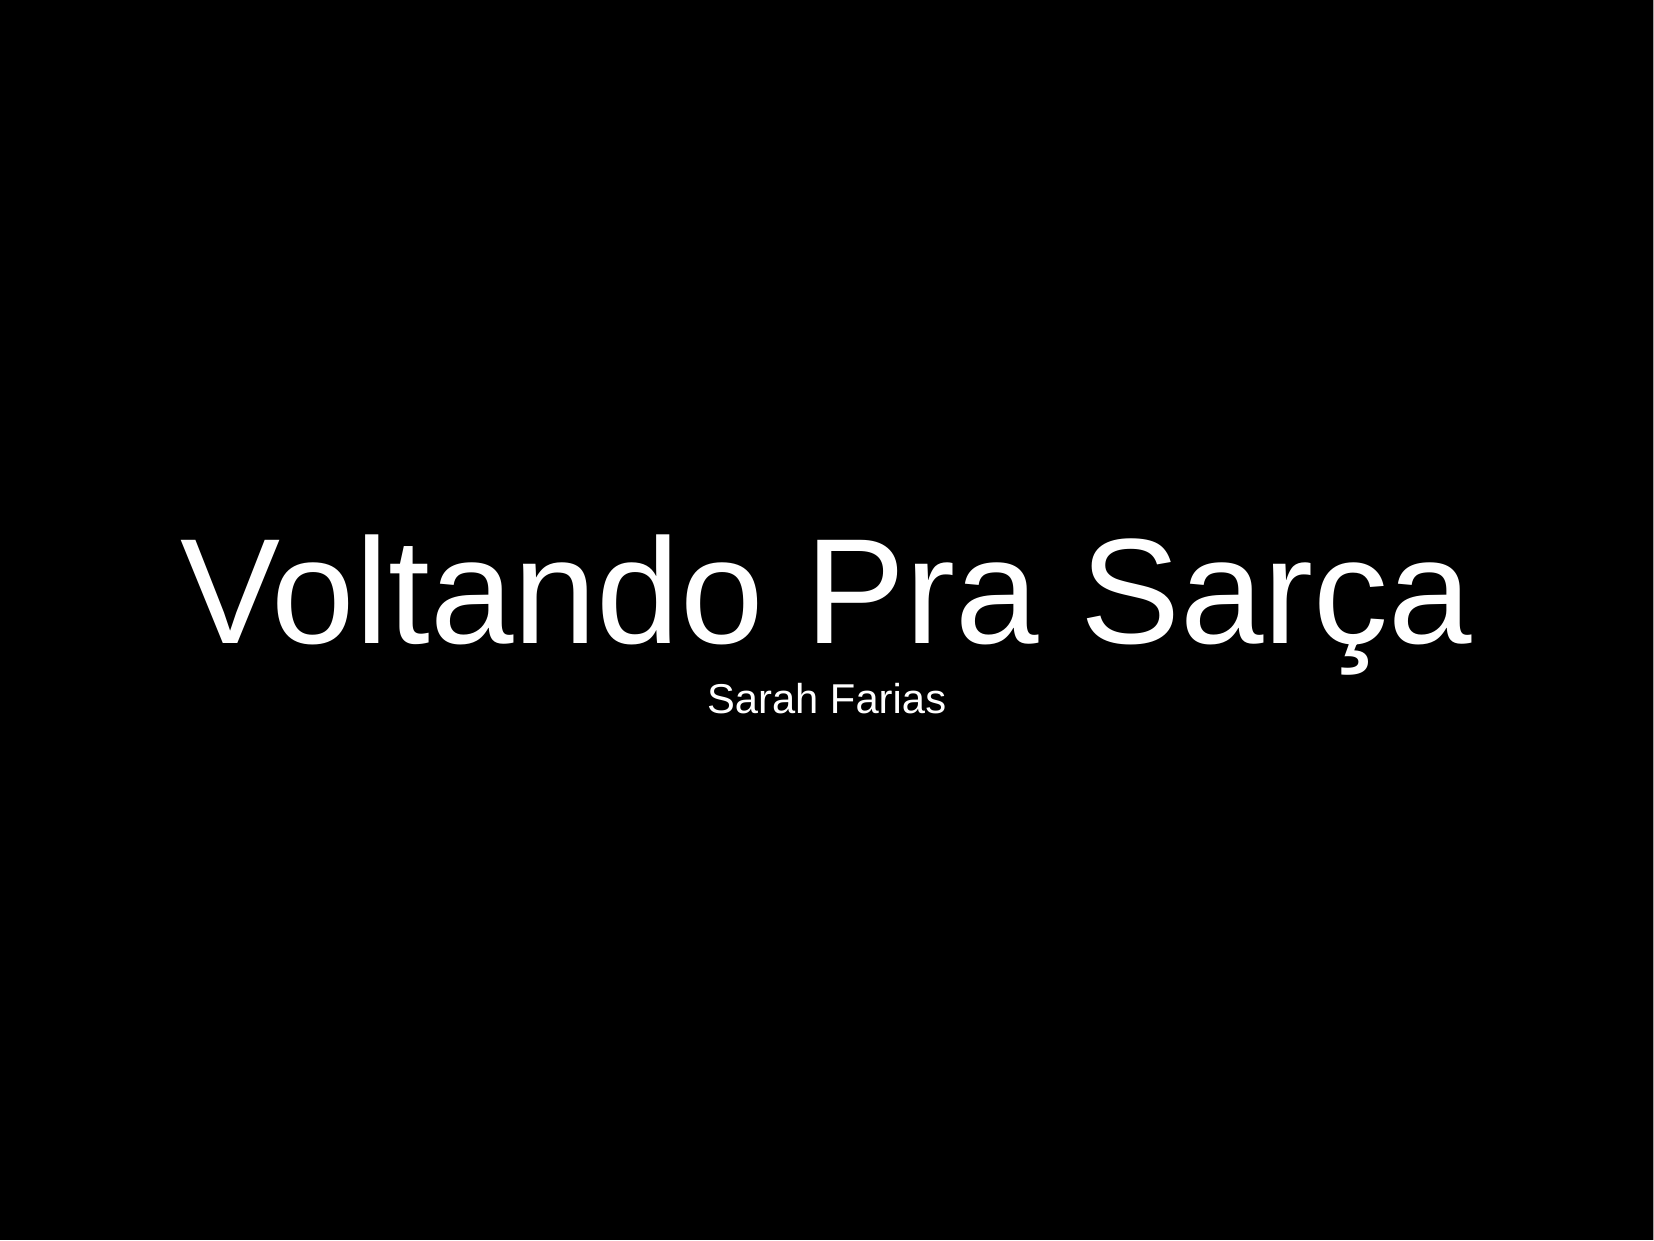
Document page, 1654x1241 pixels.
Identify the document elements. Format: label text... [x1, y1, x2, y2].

subtitle Voltando Pra Sarça Sarah Farias [82, 49, 1571, 1182]
